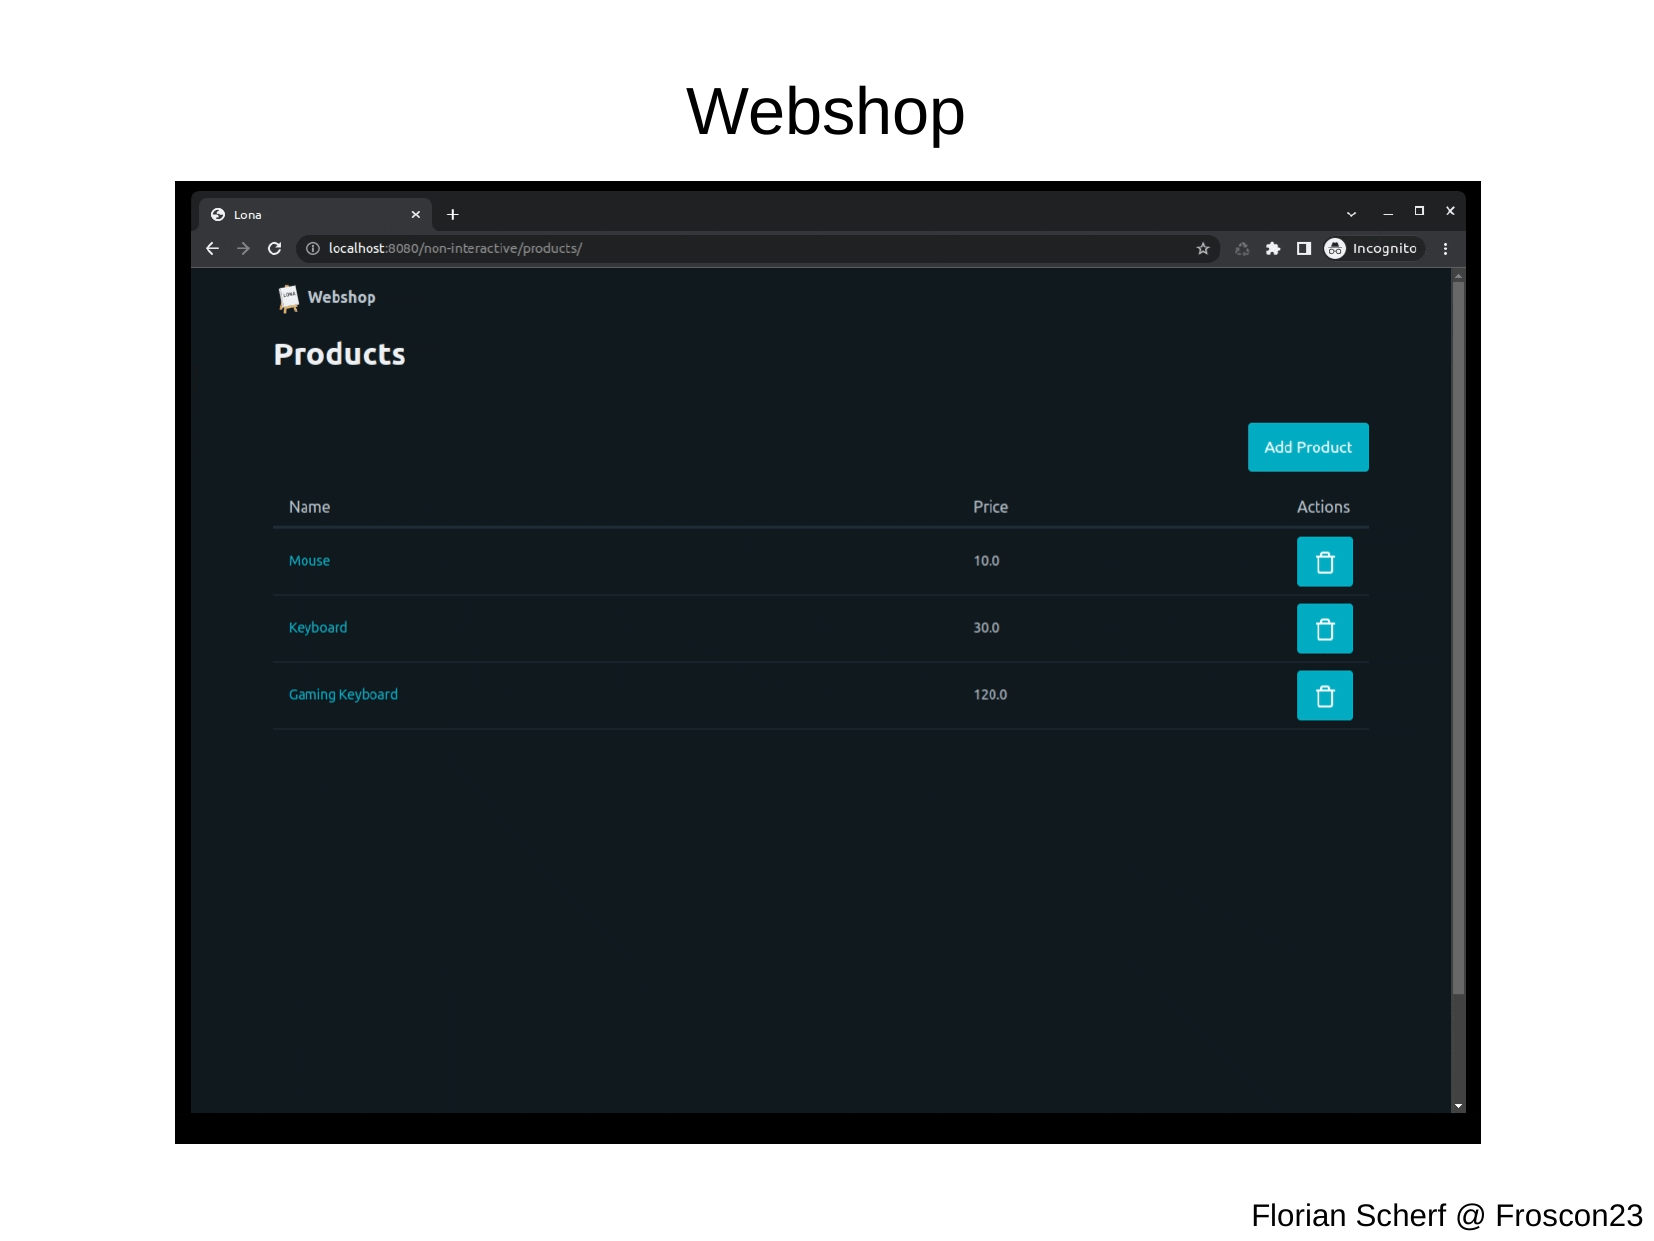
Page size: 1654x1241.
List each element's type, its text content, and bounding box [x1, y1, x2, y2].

list Florian Scherf @ Froscon23 [1180, 1198, 1654, 1241]
title Webshop [82, 8, 1571, 216]
picture [175, 181, 1481, 1144]
